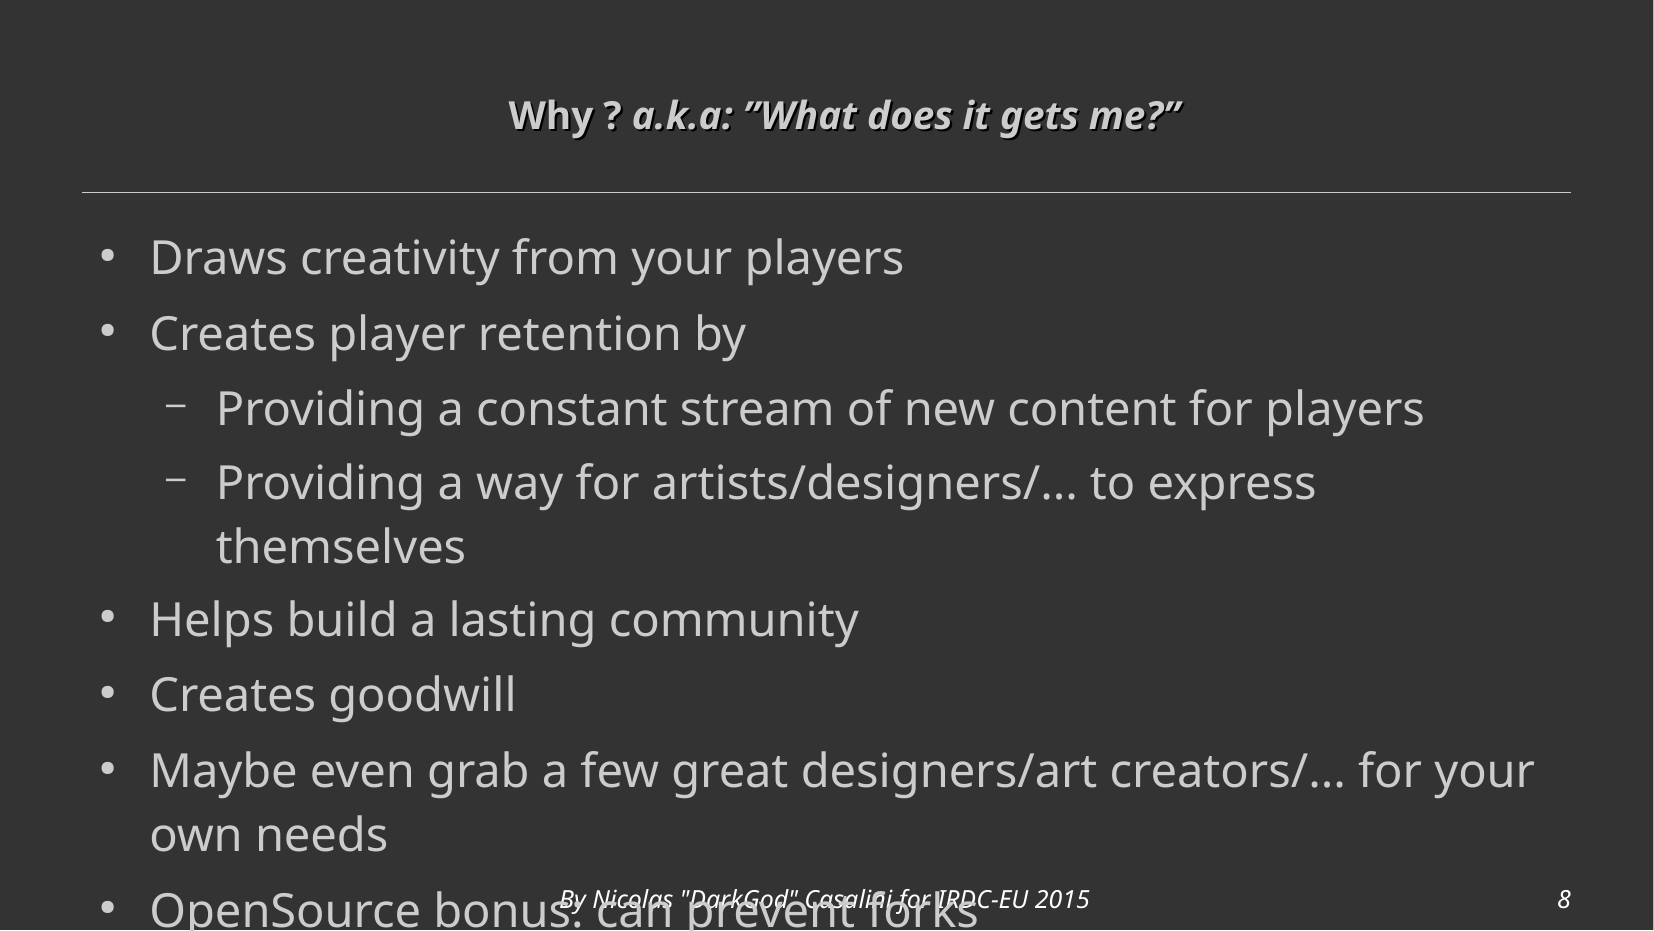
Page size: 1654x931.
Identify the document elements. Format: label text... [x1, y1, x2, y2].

title Why ? a.k.a: ”What does it gets me?” [82, 37, 1571, 193]
list Draws creativity from your players Creates player retention by Providing a constant stream of new content for players Providing a way for artists/designers/... to express themselves Helps build a lasting community Creates goodwill Maybe even grab a few great designers/art creators/... for your own needs OpenSource bonus: can prevent forks [82, 224, 1571, 931]
